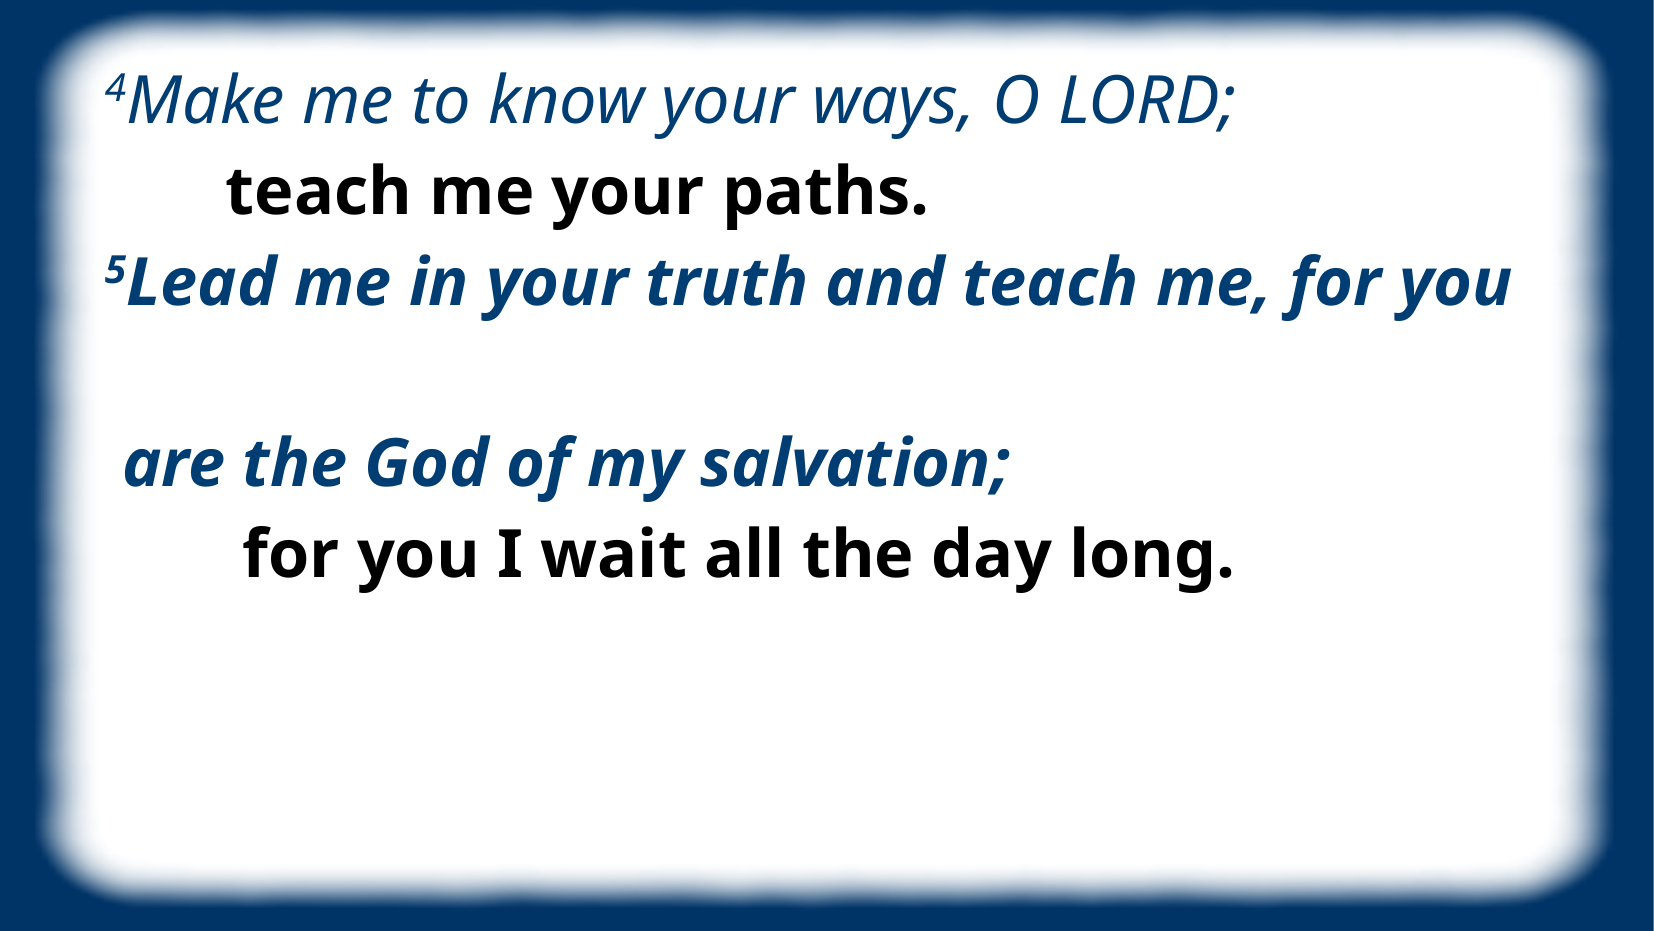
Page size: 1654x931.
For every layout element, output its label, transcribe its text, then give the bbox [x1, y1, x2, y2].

text_box 4Make me to know your ways, O LORD; teach me your paths. 5Lead me in your truth and teach me, for you are the God of my salvation; for you I wait all the day long. [90, 45, 1546, 526]
picture [0, 0, 1654, 931]
